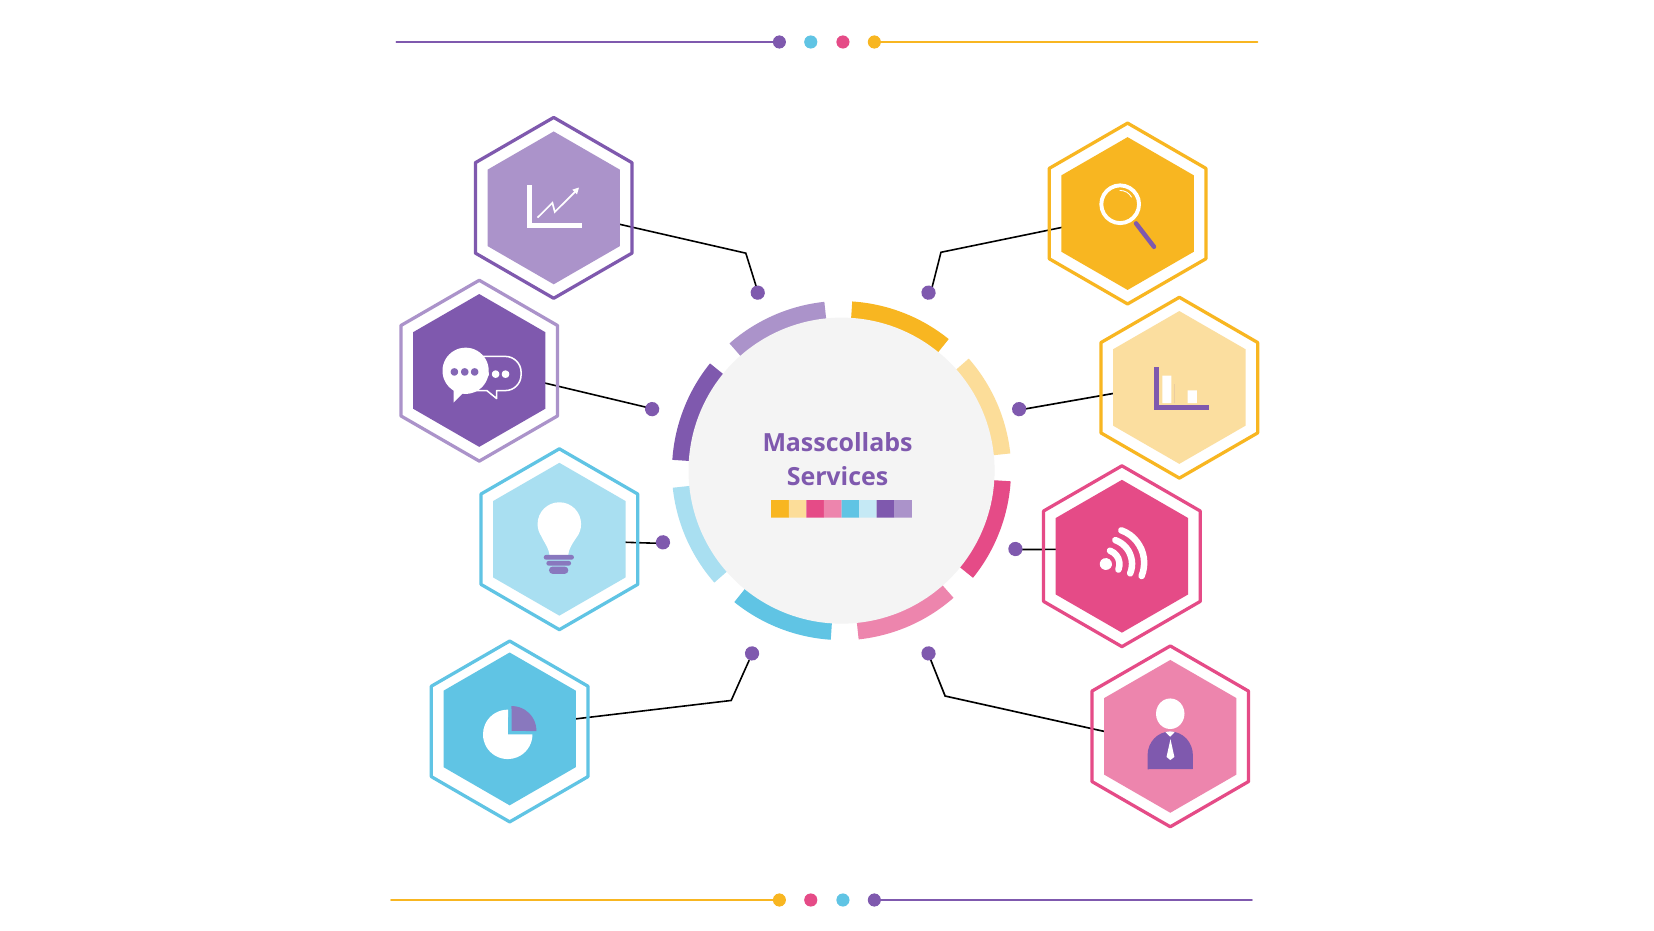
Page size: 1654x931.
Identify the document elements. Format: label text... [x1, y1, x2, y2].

text_box [1061, 137, 1194, 290]
text_box [443, 652, 576, 806]
text_box [493, 462, 626, 616]
text_box [670, 299, 1013, 642]
text_box [744, 646, 760, 661]
text_box [921, 285, 936, 300]
text_box [750, 285, 765, 300]
text_box [1055, 479, 1189, 633]
title Masscollabs Services [719, 404, 957, 512]
text_box [1008, 541, 1023, 557]
text_box [655, 535, 671, 550]
text_box [921, 646, 936, 661]
text_box [645, 401, 660, 417]
text_box [413, 294, 546, 447]
text_box [487, 131, 620, 285]
text_box [1012, 401, 1027, 417]
text_box [1113, 311, 1246, 464]
text_box [1104, 659, 1237, 813]
